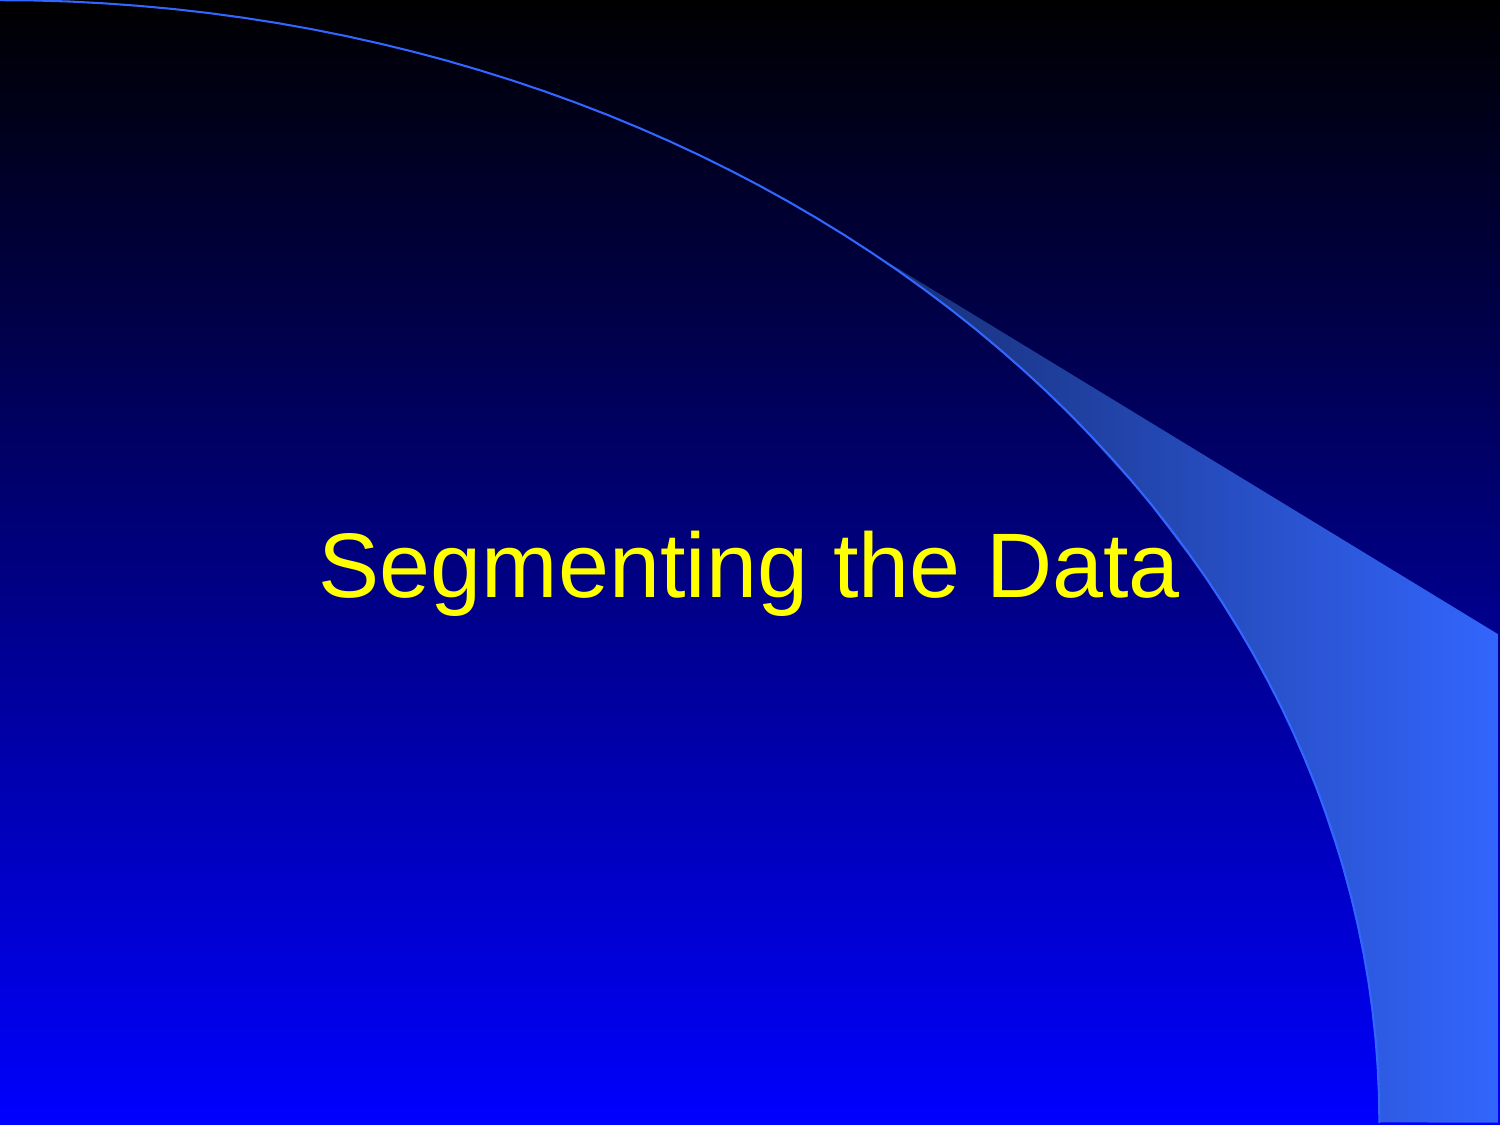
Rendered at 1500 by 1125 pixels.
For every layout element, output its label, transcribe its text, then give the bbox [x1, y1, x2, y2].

title Segmenting the Data [112, 474, 1388, 663]
